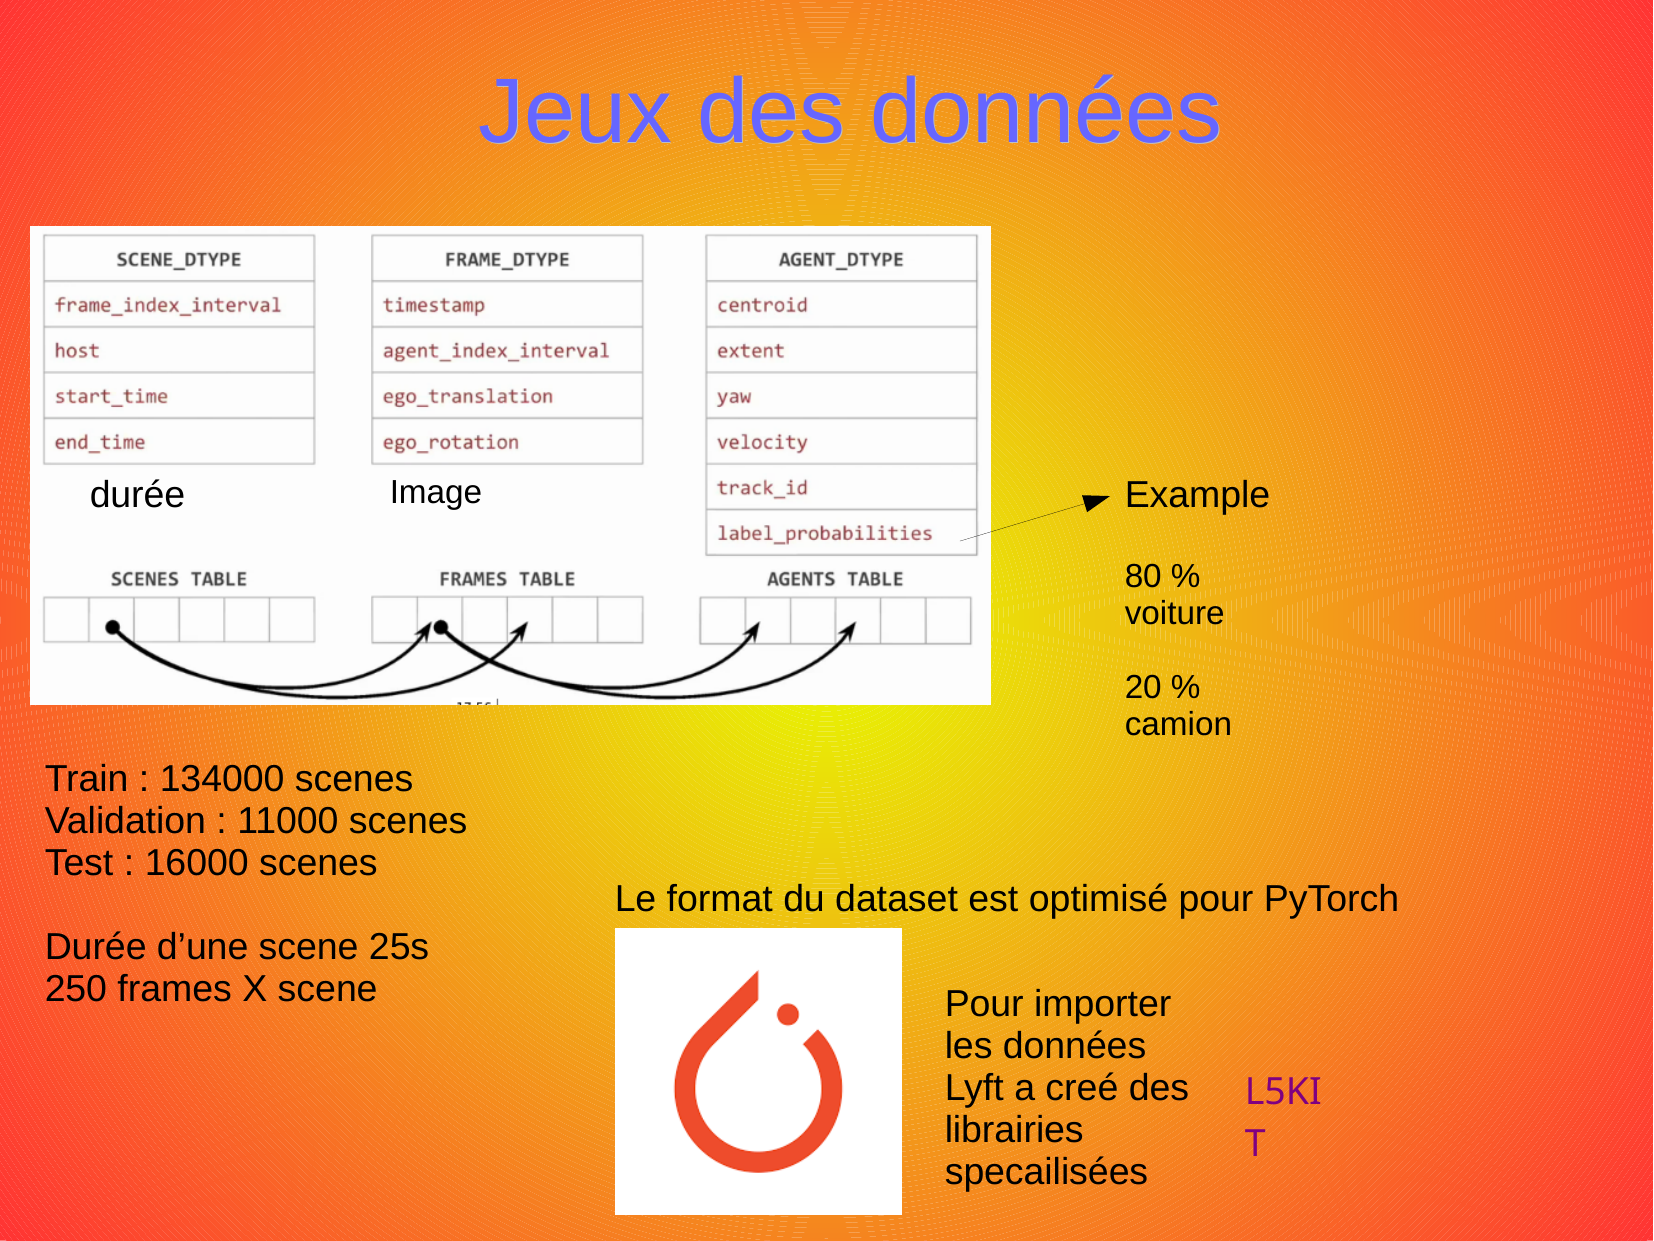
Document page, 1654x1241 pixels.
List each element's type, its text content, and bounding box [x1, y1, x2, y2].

text_box Image [375, 466, 616, 565]
picture [30, 226, 991, 705]
text_box durée [75, 466, 241, 523]
text_box Pour importer les données Lyft a creé des librairies specailisées [930, 975, 1231, 1200]
text_box Train : 134000 scenes Validation : 11000 scenes Test : 16000 scenes Durée d’une scene 25s 250 frames X scene [30, 750, 541, 1017]
text_box L5KIT [1230, 1057, 1351, 1111]
picture [615, 928, 902, 1216]
text_box Example 80 % voiture 20 % camion [1110, 466, 1321, 751]
title Jeux des données [120, 47, 1608, 175]
text_box Le format du dataset est optimisé pour PyTorch [600, 870, 1516, 927]
